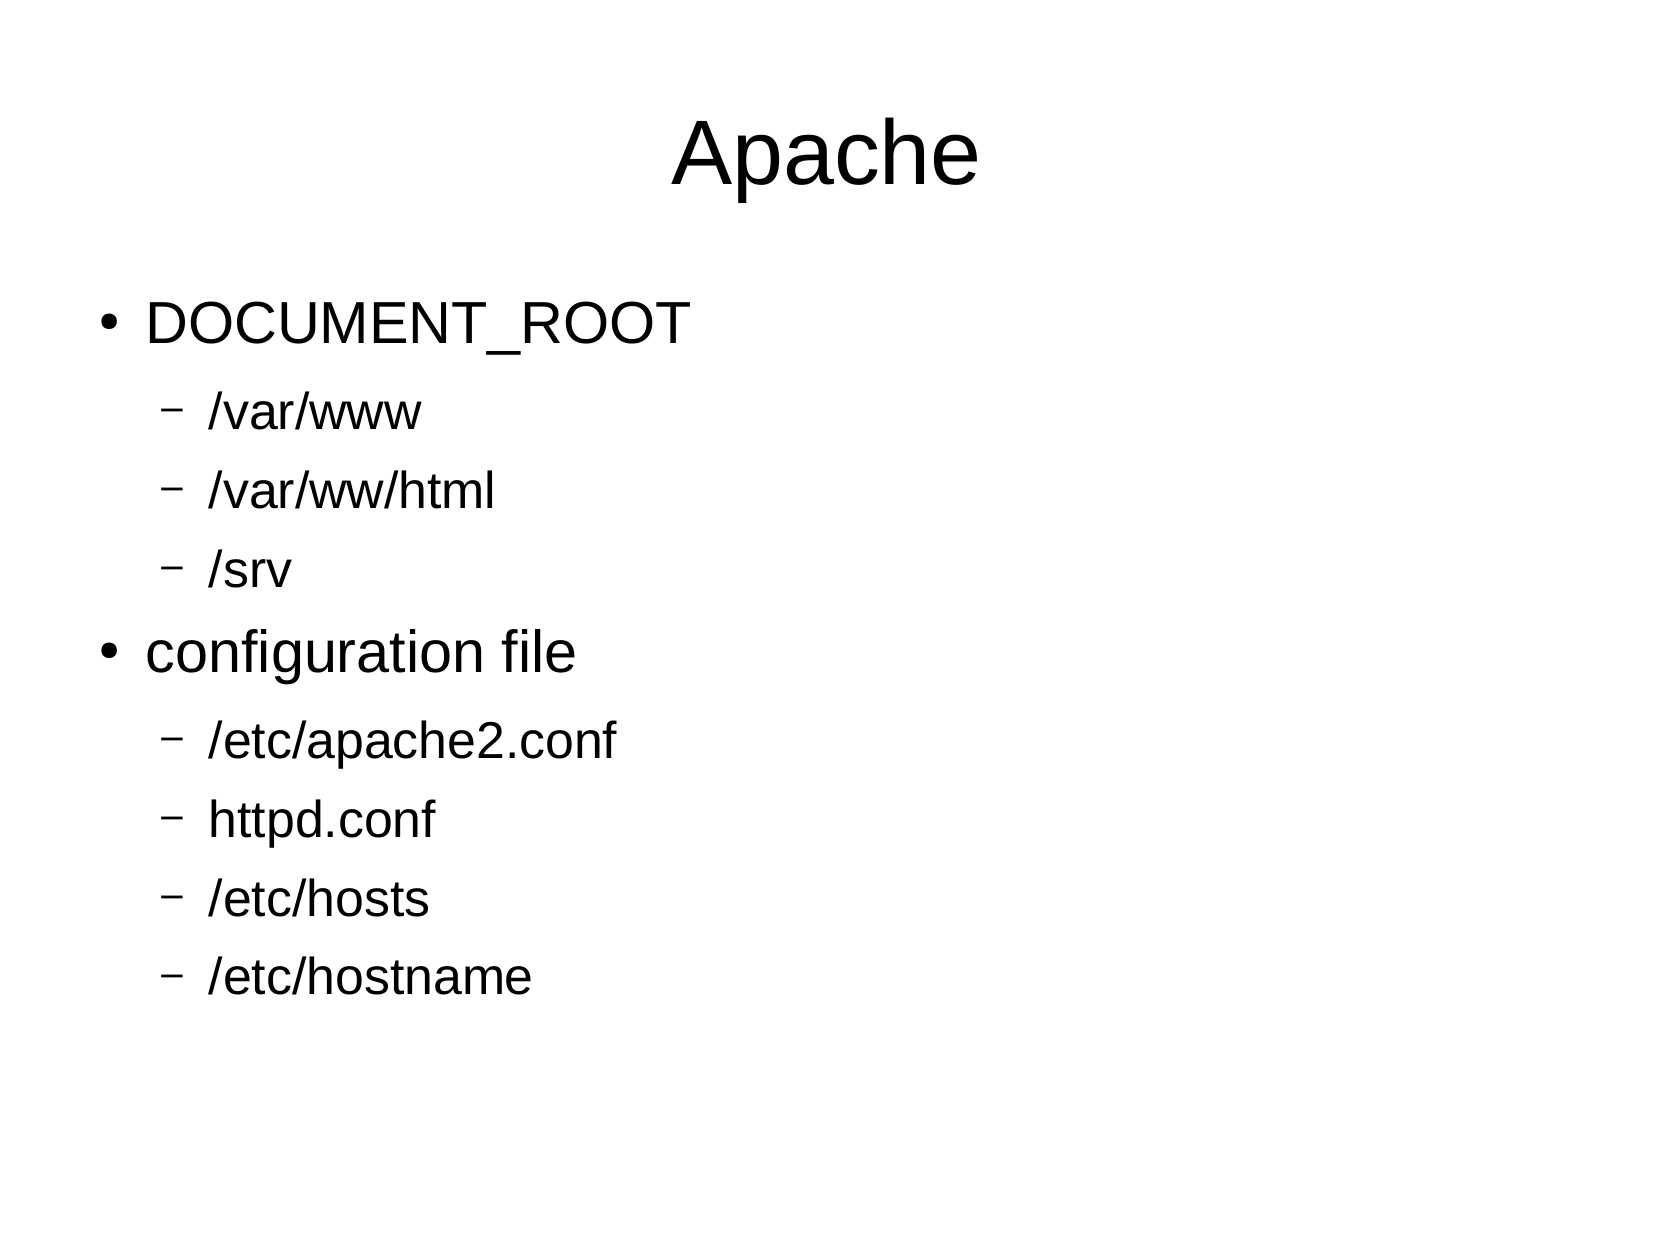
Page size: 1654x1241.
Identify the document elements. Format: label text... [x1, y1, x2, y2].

list DOCUMENT_ROOT /var/www /var/ww/html /srv configuration file /etc/apache2.conf httpd.conf /etc/hosts /etc/hostname [82, 290, 1571, 1010]
title Apache [82, 49, 1571, 257]
